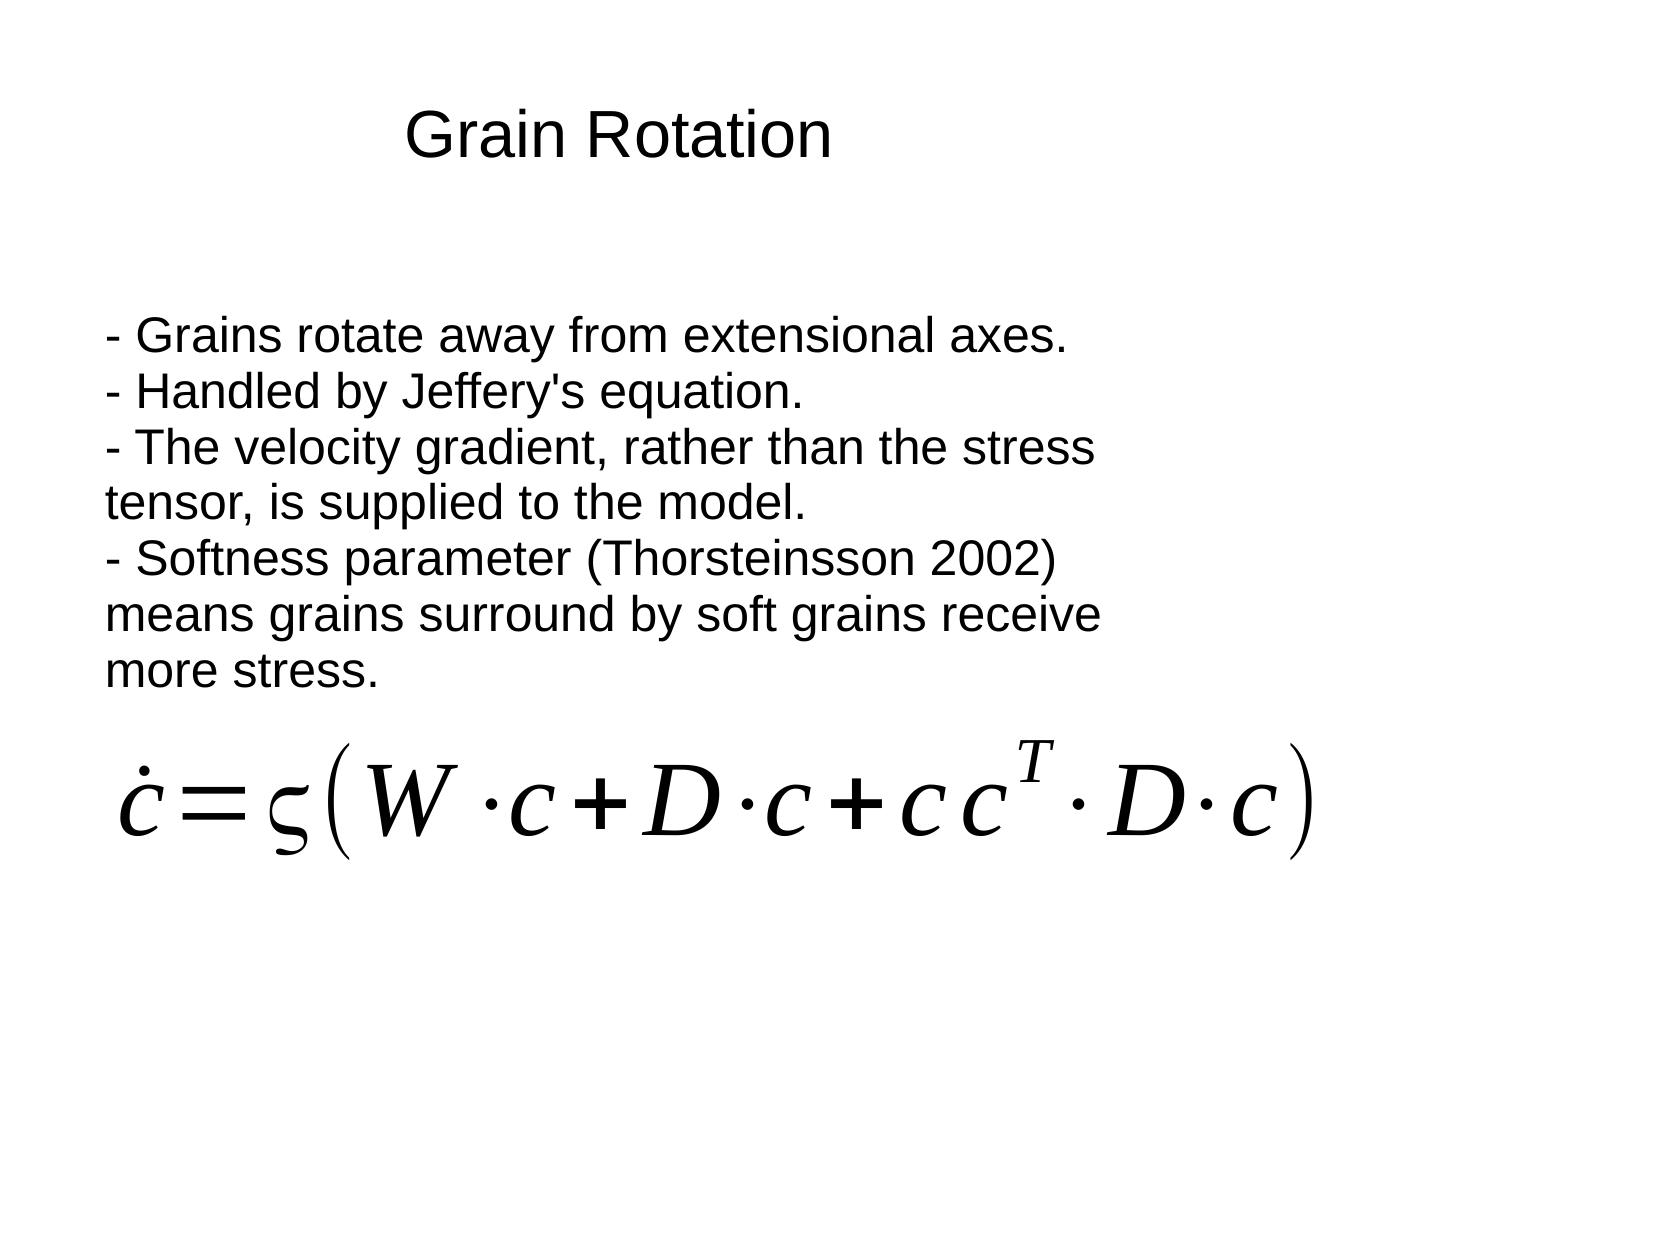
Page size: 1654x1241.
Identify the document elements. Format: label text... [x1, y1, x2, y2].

text_box Grain Rotation [390, 90, 851, 180]
text_box - Grains rotate away from extensional axes. - Handled by Jeffery's equation. - The velocity gradient, rather than the stress tensor, is supplied to the model. - Softness parameter (Thorsteinsson 2002) means grains surround by soft grains receive more stress. [90, 300, 1156, 706]
chart [90, 721, 1347, 863]
